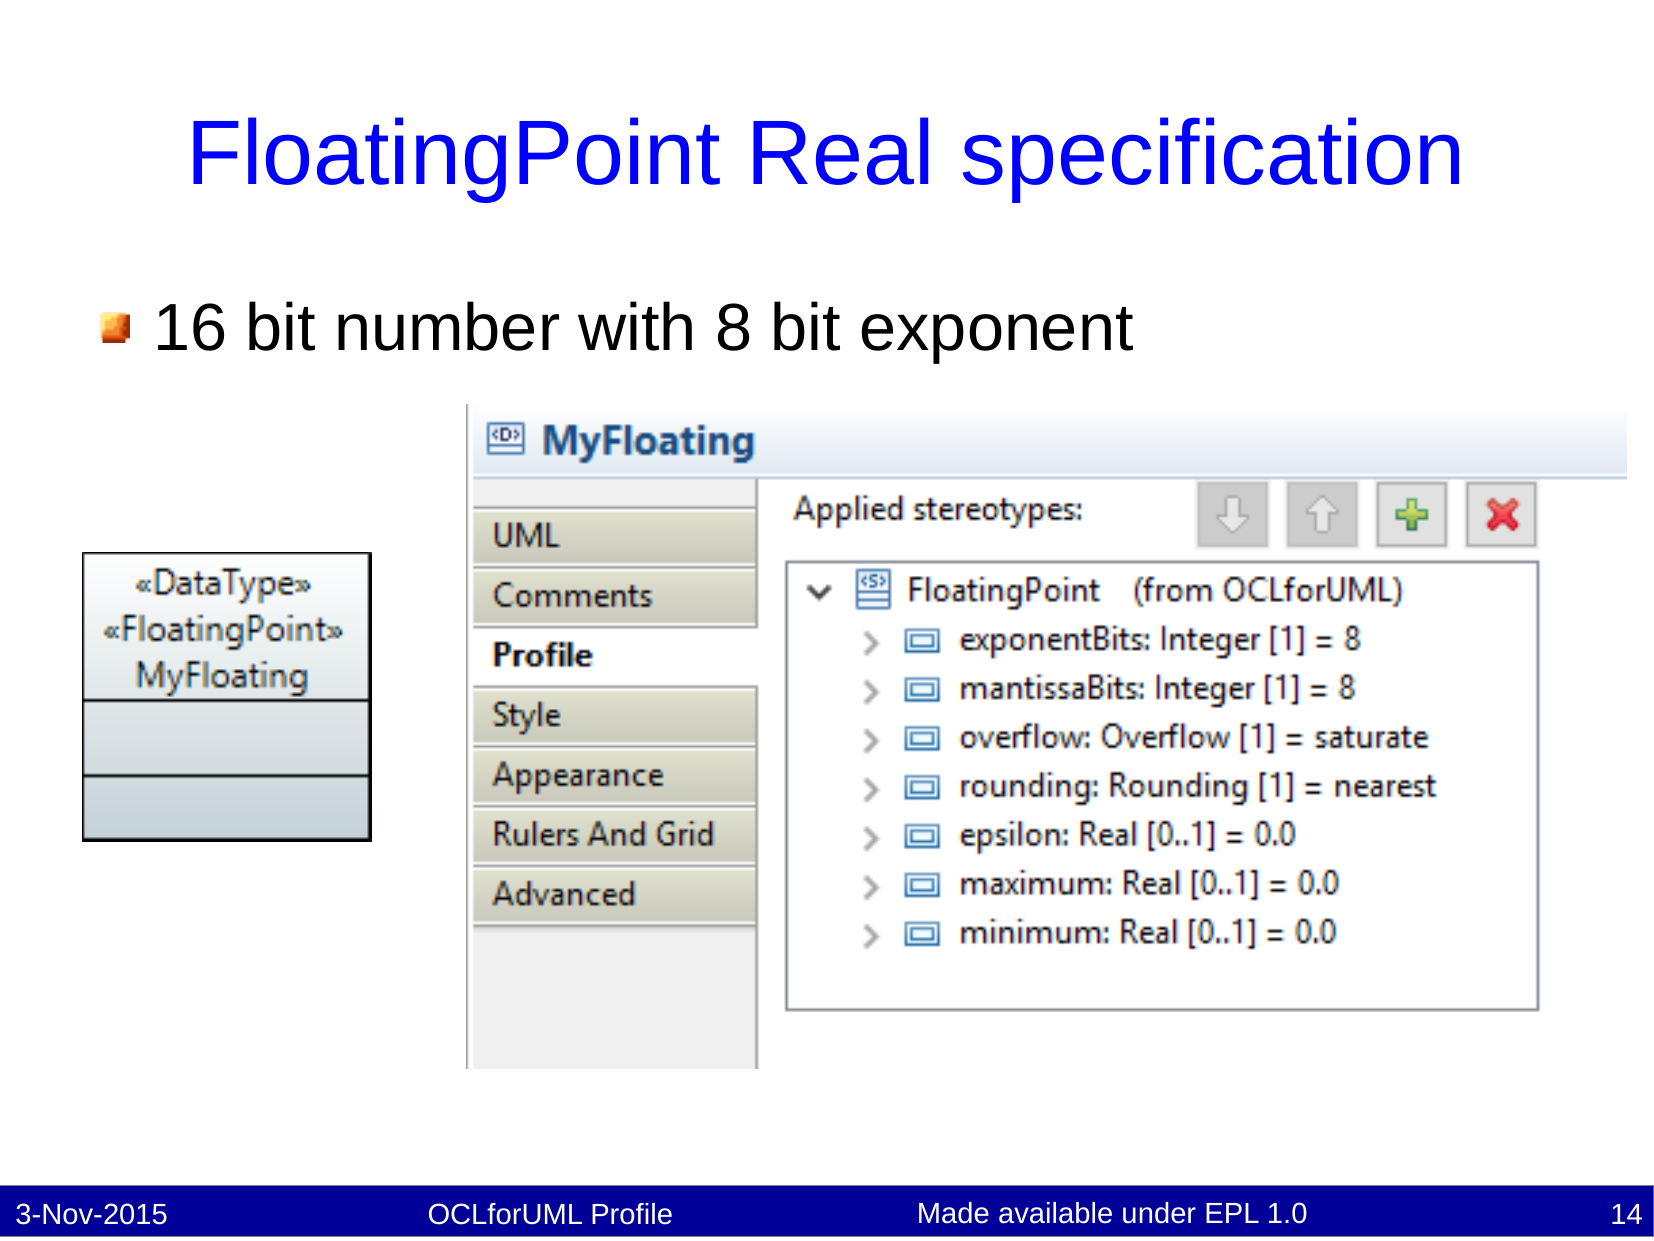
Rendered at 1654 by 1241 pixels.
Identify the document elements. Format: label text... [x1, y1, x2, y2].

picture [466, 404, 1627, 1069]
list 16 bit number with 8 bit exponent [82, 290, 1571, 1010]
title FloatingPoint Real specification [82, 49, 1571, 257]
picture [82, 552, 372, 842]
